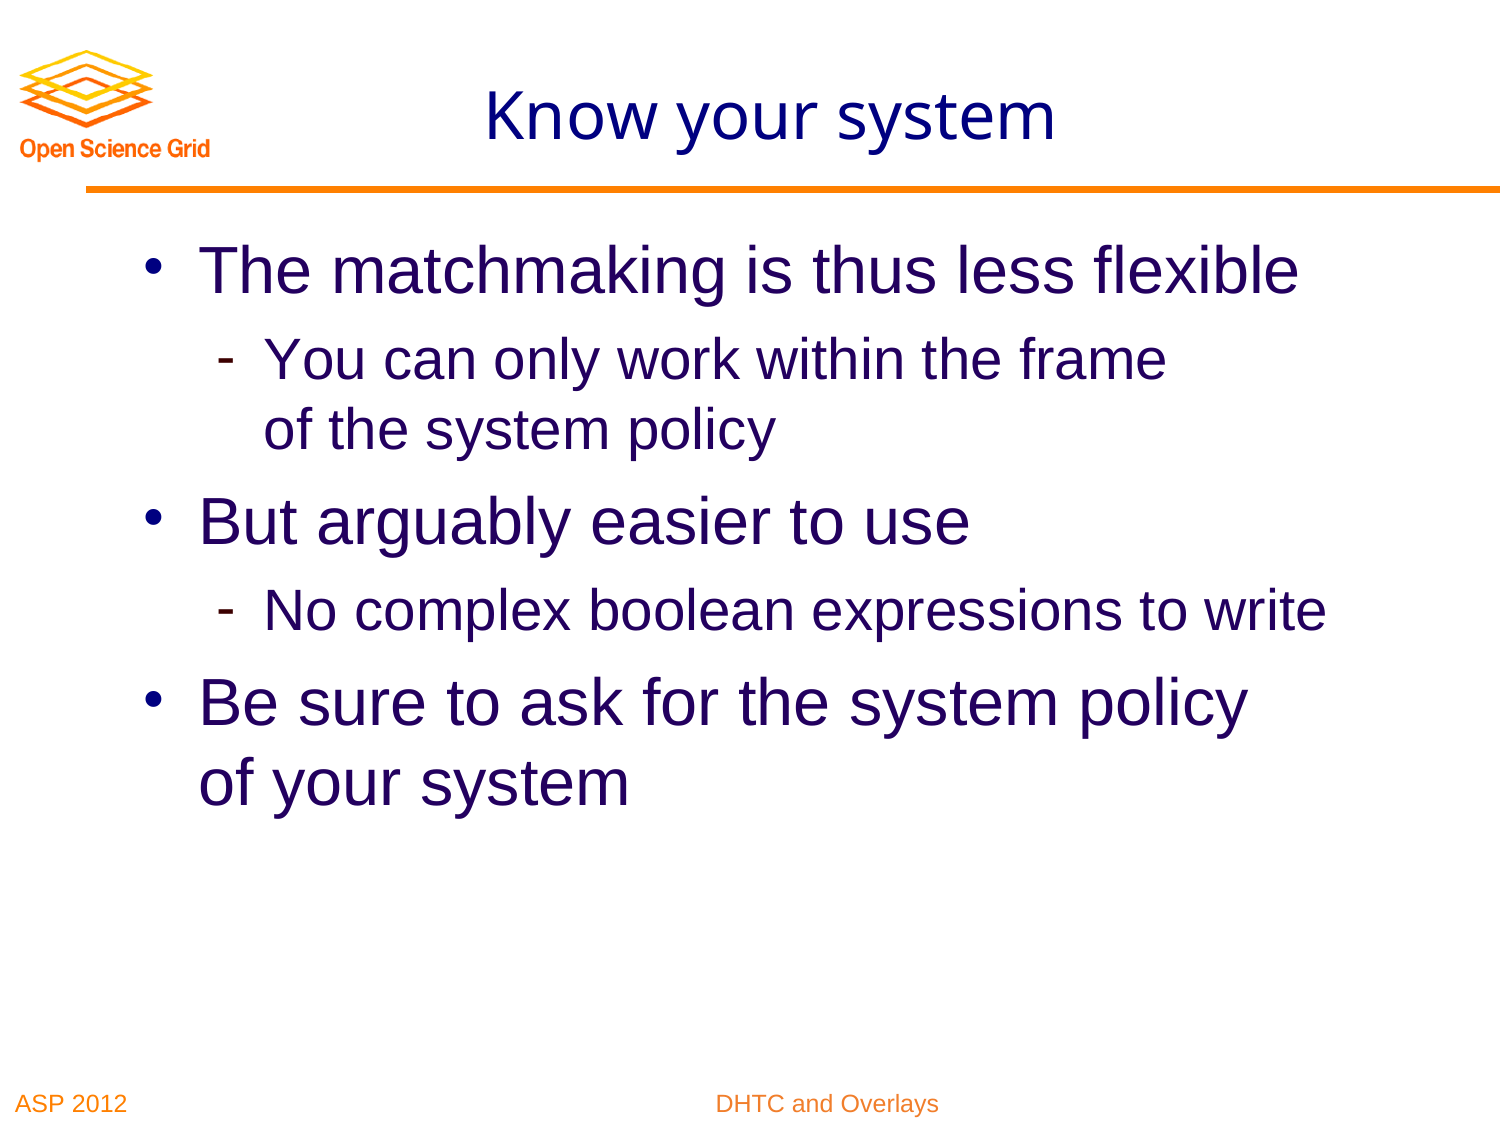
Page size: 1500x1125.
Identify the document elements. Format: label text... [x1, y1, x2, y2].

picture [0, 27, 201, 179]
list The matchmaking is thus less flexible You can only work within the frame of the system policy But arguably easier to use No complex boolean expressions to write Be sure to ask for the system policy of your system [127, 218, 1403, 962]
title Know your system [201, 18, 1342, 207]
